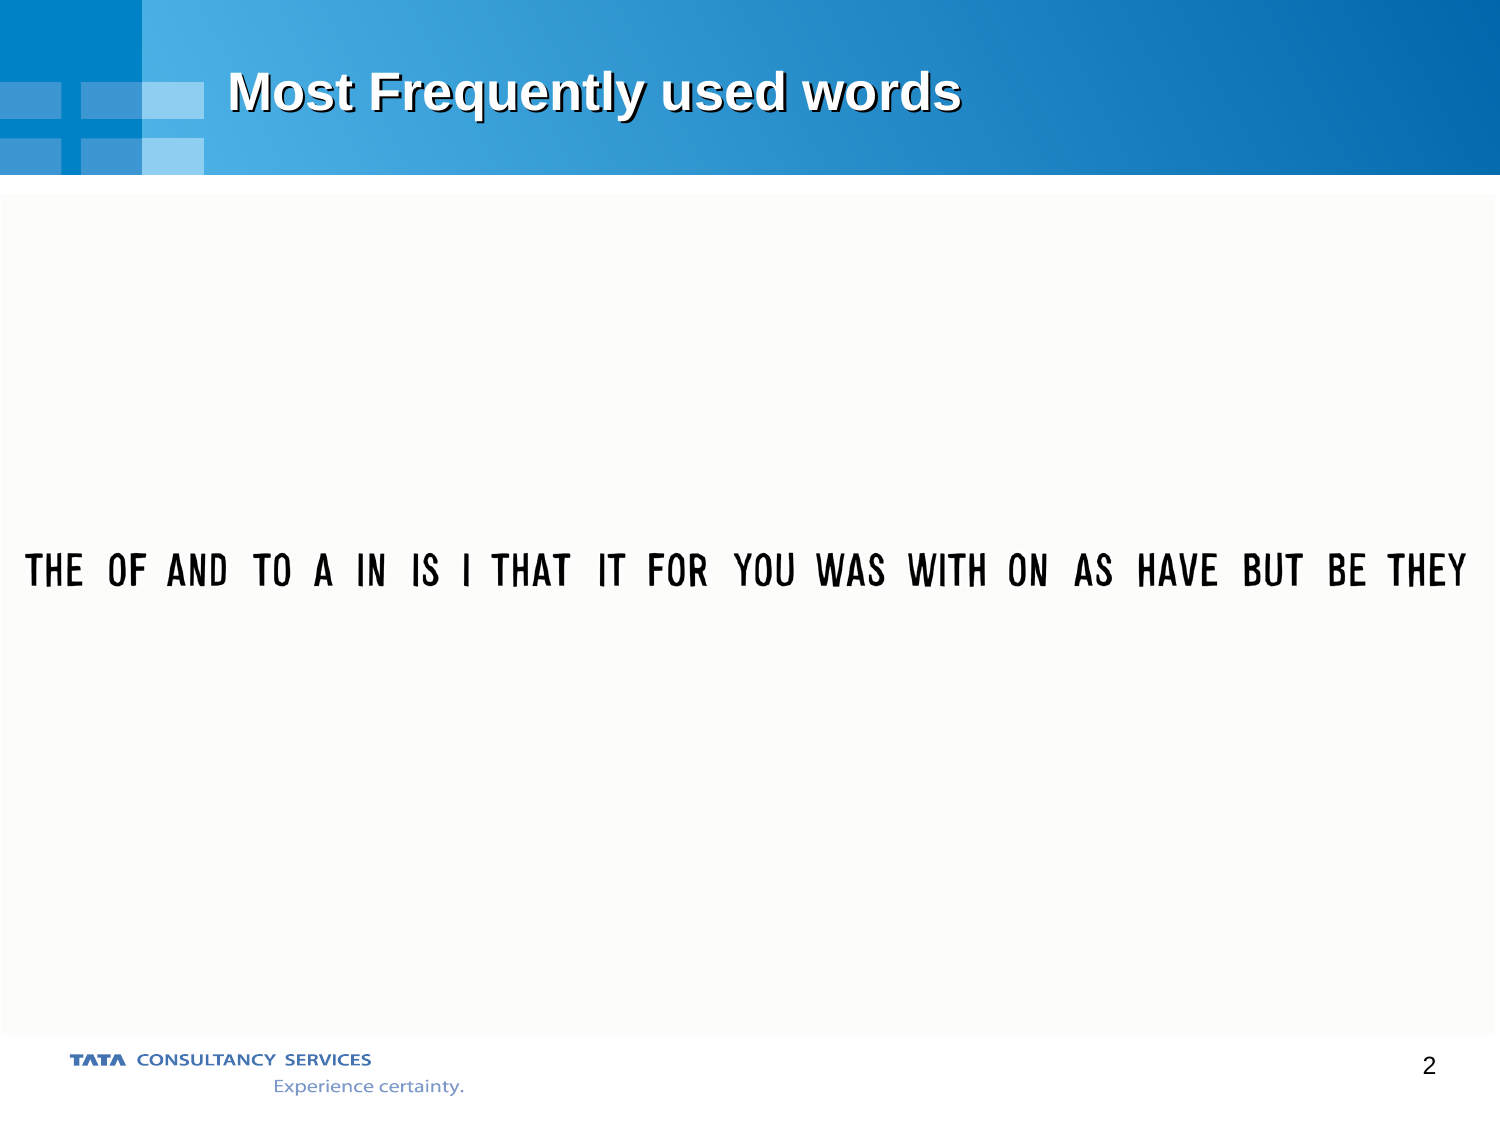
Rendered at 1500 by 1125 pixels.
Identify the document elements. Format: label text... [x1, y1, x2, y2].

picture [1, 194, 1495, 1036]
title Most Frequently used words [212, 54, 1447, 131]
